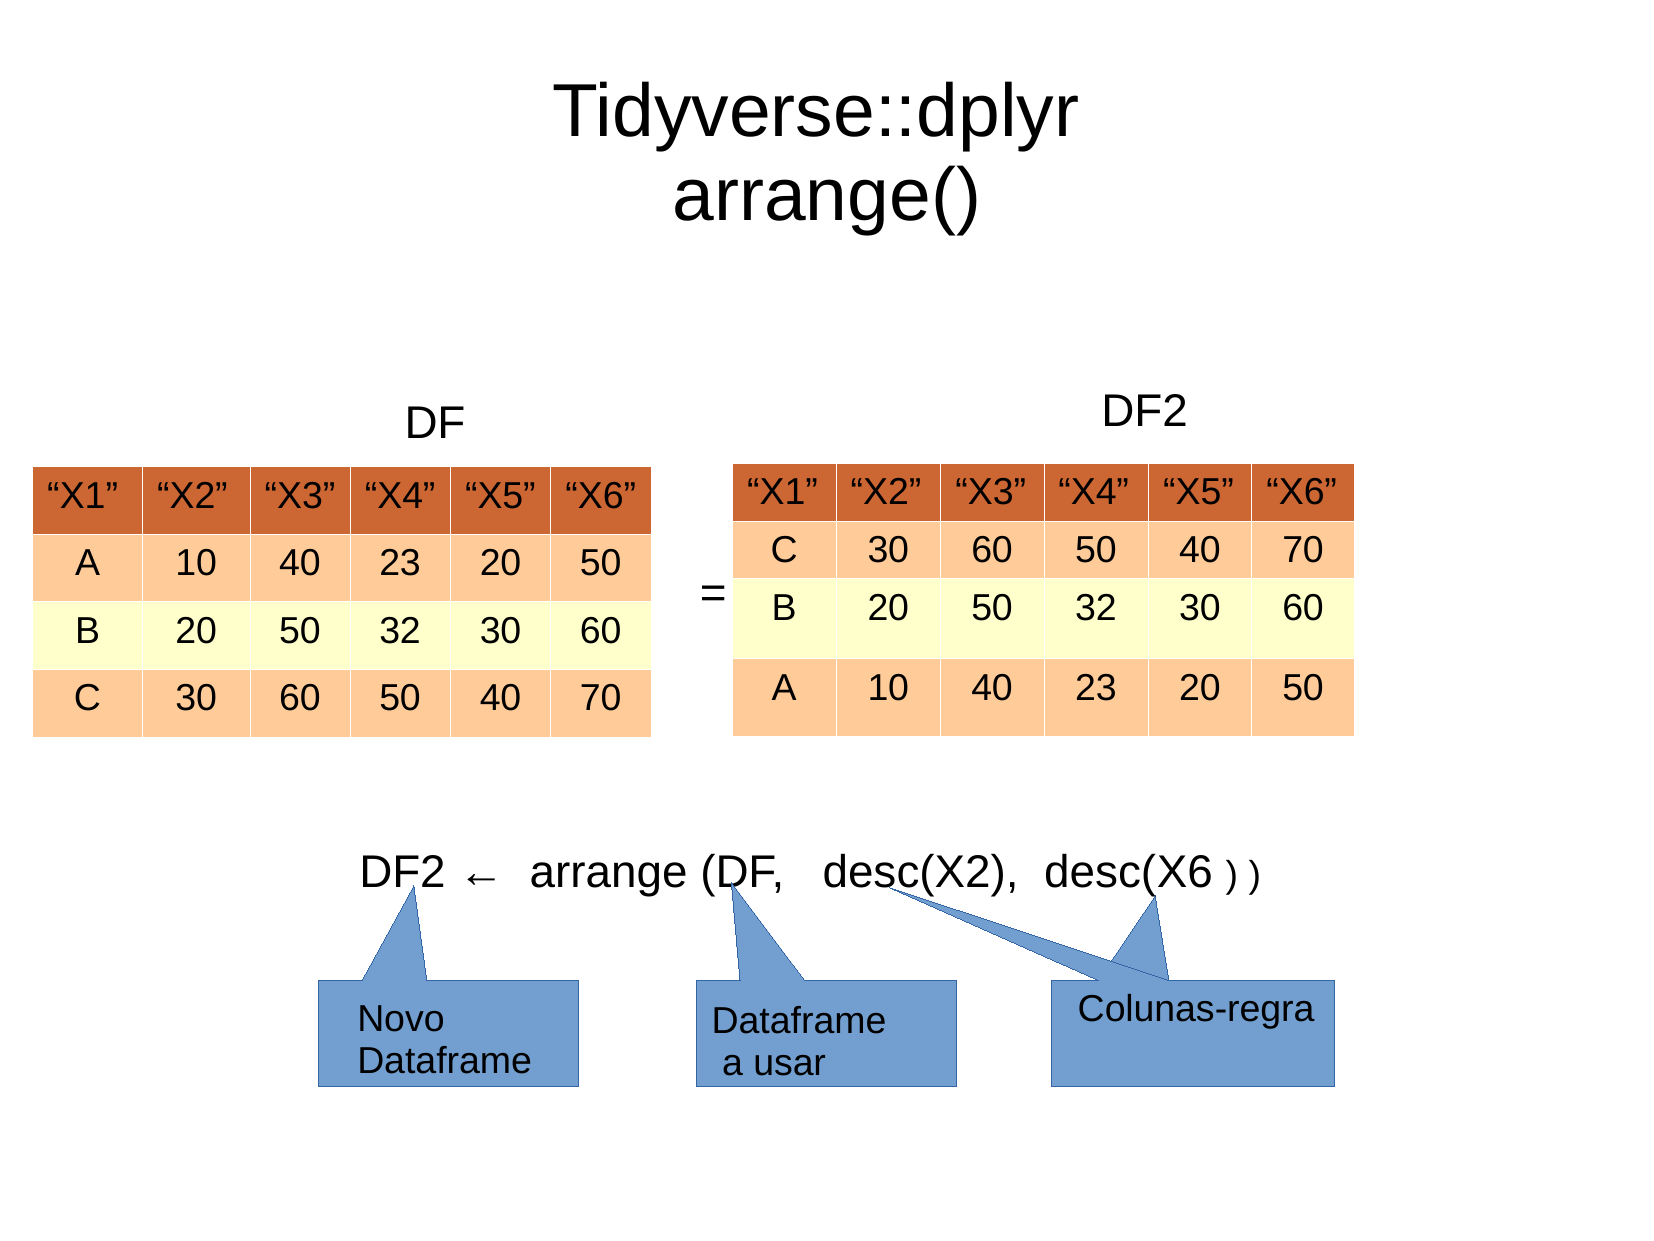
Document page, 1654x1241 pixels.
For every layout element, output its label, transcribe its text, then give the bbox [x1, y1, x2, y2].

table_header “X5” [1149, 464, 1251, 521]
text_box Colunas-regra [1062, 980, 1347, 1122]
table_cell 70 [1252, 522, 1354, 578]
table_cell 70 [551, 670, 651, 737]
table_header “X6” [551, 467, 651, 534]
table_cell 40 [251, 535, 350, 601]
table_cell 23 [1045, 659, 1148, 736]
table_header “X1” [33, 467, 142, 534]
table_cell 20 [143, 602, 250, 669]
table_cell A [733, 659, 836, 736]
table_cell A [33, 535, 142, 601]
table_header “X2” [837, 464, 940, 521]
table_cell 10 [143, 535, 250, 601]
table_header “X1” [733, 464, 836, 521]
table_cell B [33, 602, 142, 669]
table_cell 32 [351, 602, 450, 669]
table_cell 50 [1252, 659, 1354, 736]
table_cell 40 [941, 659, 1044, 736]
table_header “X3” [941, 464, 1044, 521]
table_cell B [733, 579, 836, 658]
text_box DF2 ← arrange (DF, desc(X2), desc(X6 ) ) [344, 838, 1276, 905]
text_box [318, 885, 579, 1087]
table_cell 20 [1149, 659, 1251, 736]
table_cell 20 [451, 535, 550, 601]
table_cell 30 [451, 602, 550, 669]
table_header “X3” [251, 467, 350, 534]
table_header “X5” [451, 467, 550, 534]
text_box [696, 882, 957, 992]
table_cell 40 [1149, 522, 1251, 578]
text_box Novo Dataframe [342, 989, 567, 1097]
table_header “X2” [143, 467, 250, 534]
text_box DF2 [1086, 377, 1203, 451]
table_cell 30 [1149, 579, 1251, 658]
table_cell 50 [251, 602, 350, 669]
table_cell 60 [551, 602, 651, 669]
table_cell C [733, 522, 836, 578]
table_cell 20 [837, 579, 940, 658]
text_box DF [389, 389, 491, 463]
table_cell 10 [837, 659, 940, 736]
text_box = [685, 559, 732, 626]
table_cell 50 [941, 579, 1044, 658]
table_header “X4” [351, 467, 450, 534]
title Tidyverse::dplyr arrange() [82, 49, 1571, 257]
text_box Dataframe a usar [696, 992, 957, 1091]
table_cell 50 [1045, 522, 1148, 578]
text_box [889, 887, 1169, 980]
table_header “X6” [1252, 464, 1354, 521]
table_cell 60 [251, 670, 350, 737]
table_cell 60 [941, 522, 1044, 578]
table_cell 23 [351, 535, 450, 601]
table_cell 30 [837, 522, 940, 578]
table_cell 60 [1252, 579, 1354, 658]
table_cell 30 [143, 670, 250, 737]
table_cell 40 [451, 670, 550, 737]
table_cell C [33, 670, 142, 737]
table_cell 50 [351, 670, 450, 737]
table_cell 50 [551, 535, 651, 601]
text_box [1051, 980, 1062, 1087]
table_header “X4” [1045, 464, 1148, 521]
table_cell 32 [1045, 579, 1148, 658]
